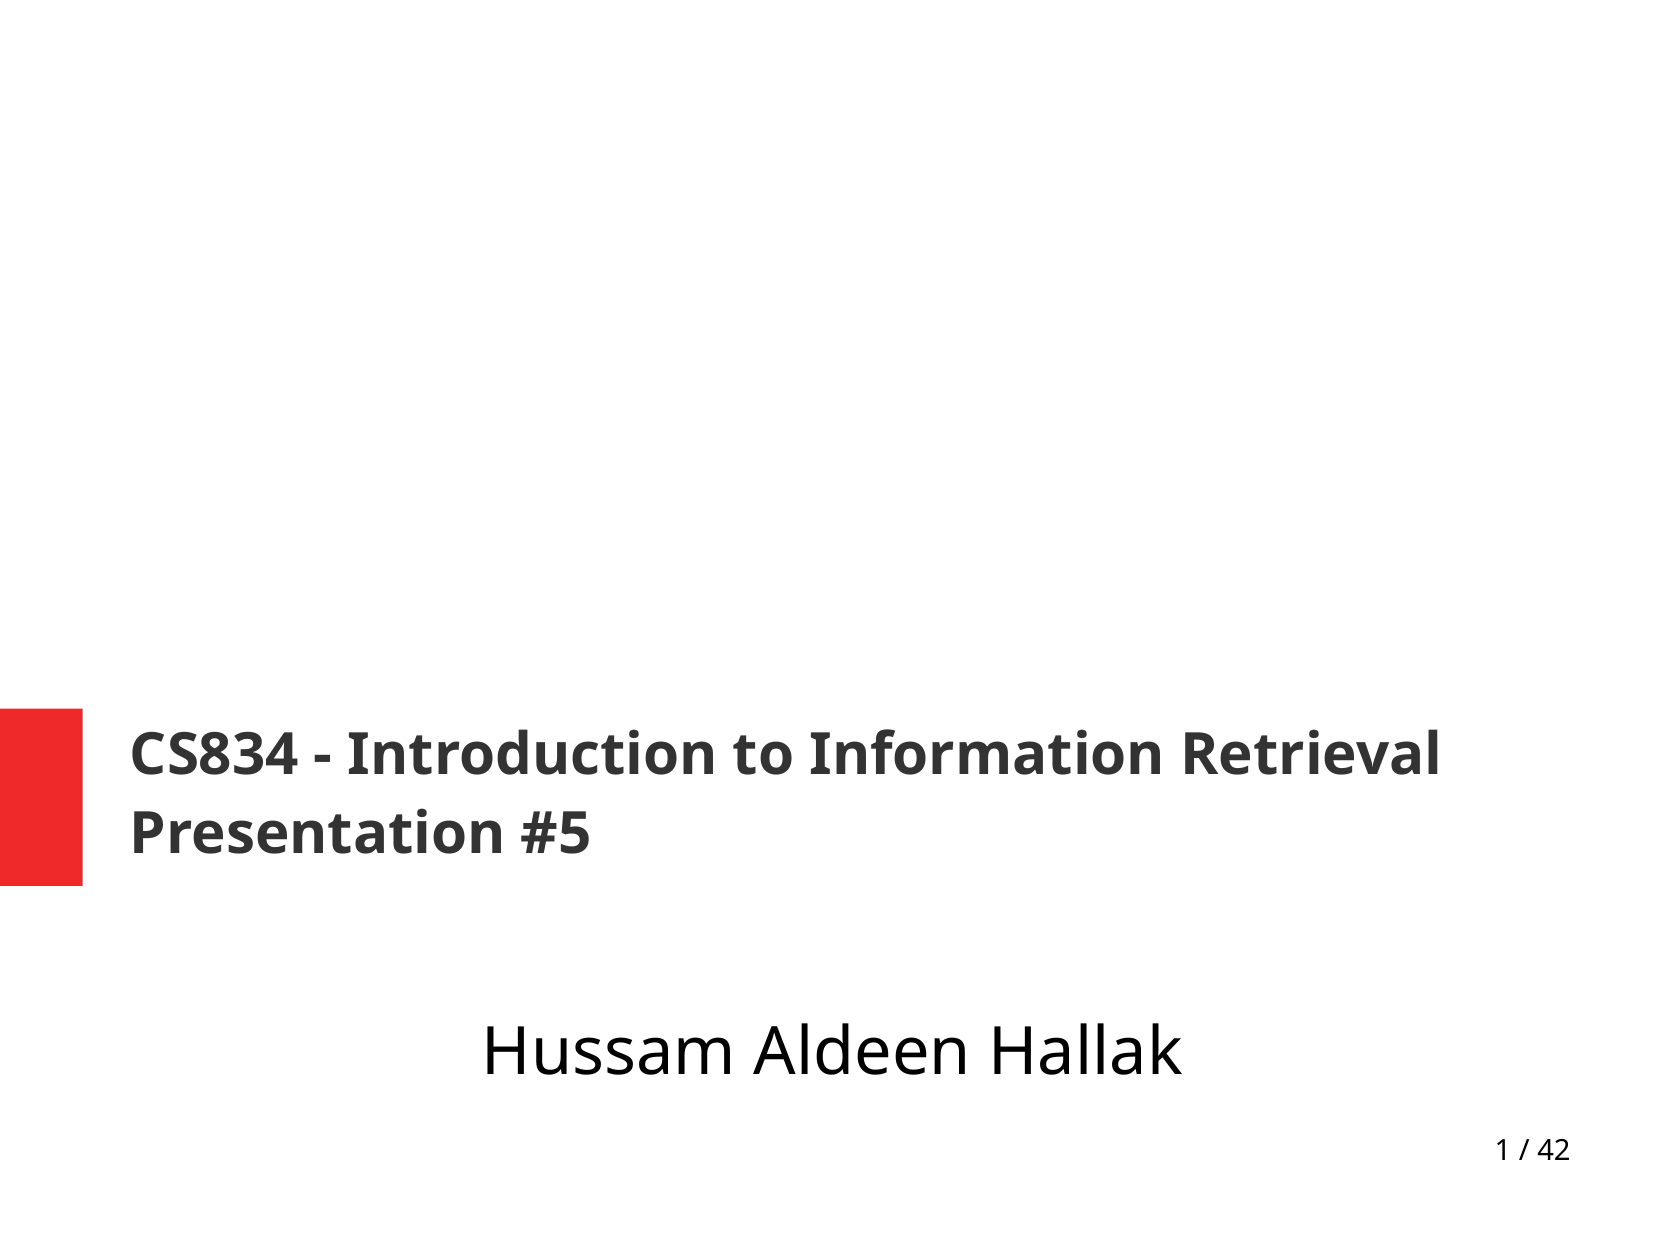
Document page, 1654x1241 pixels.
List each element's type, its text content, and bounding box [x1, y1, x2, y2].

title CS834 - Introduction to Information Retrieval Presentation #5 [129, 673, 1536, 910]
subtitle Hussam Aldeen Hallak [129, 968, 1536, 1130]
